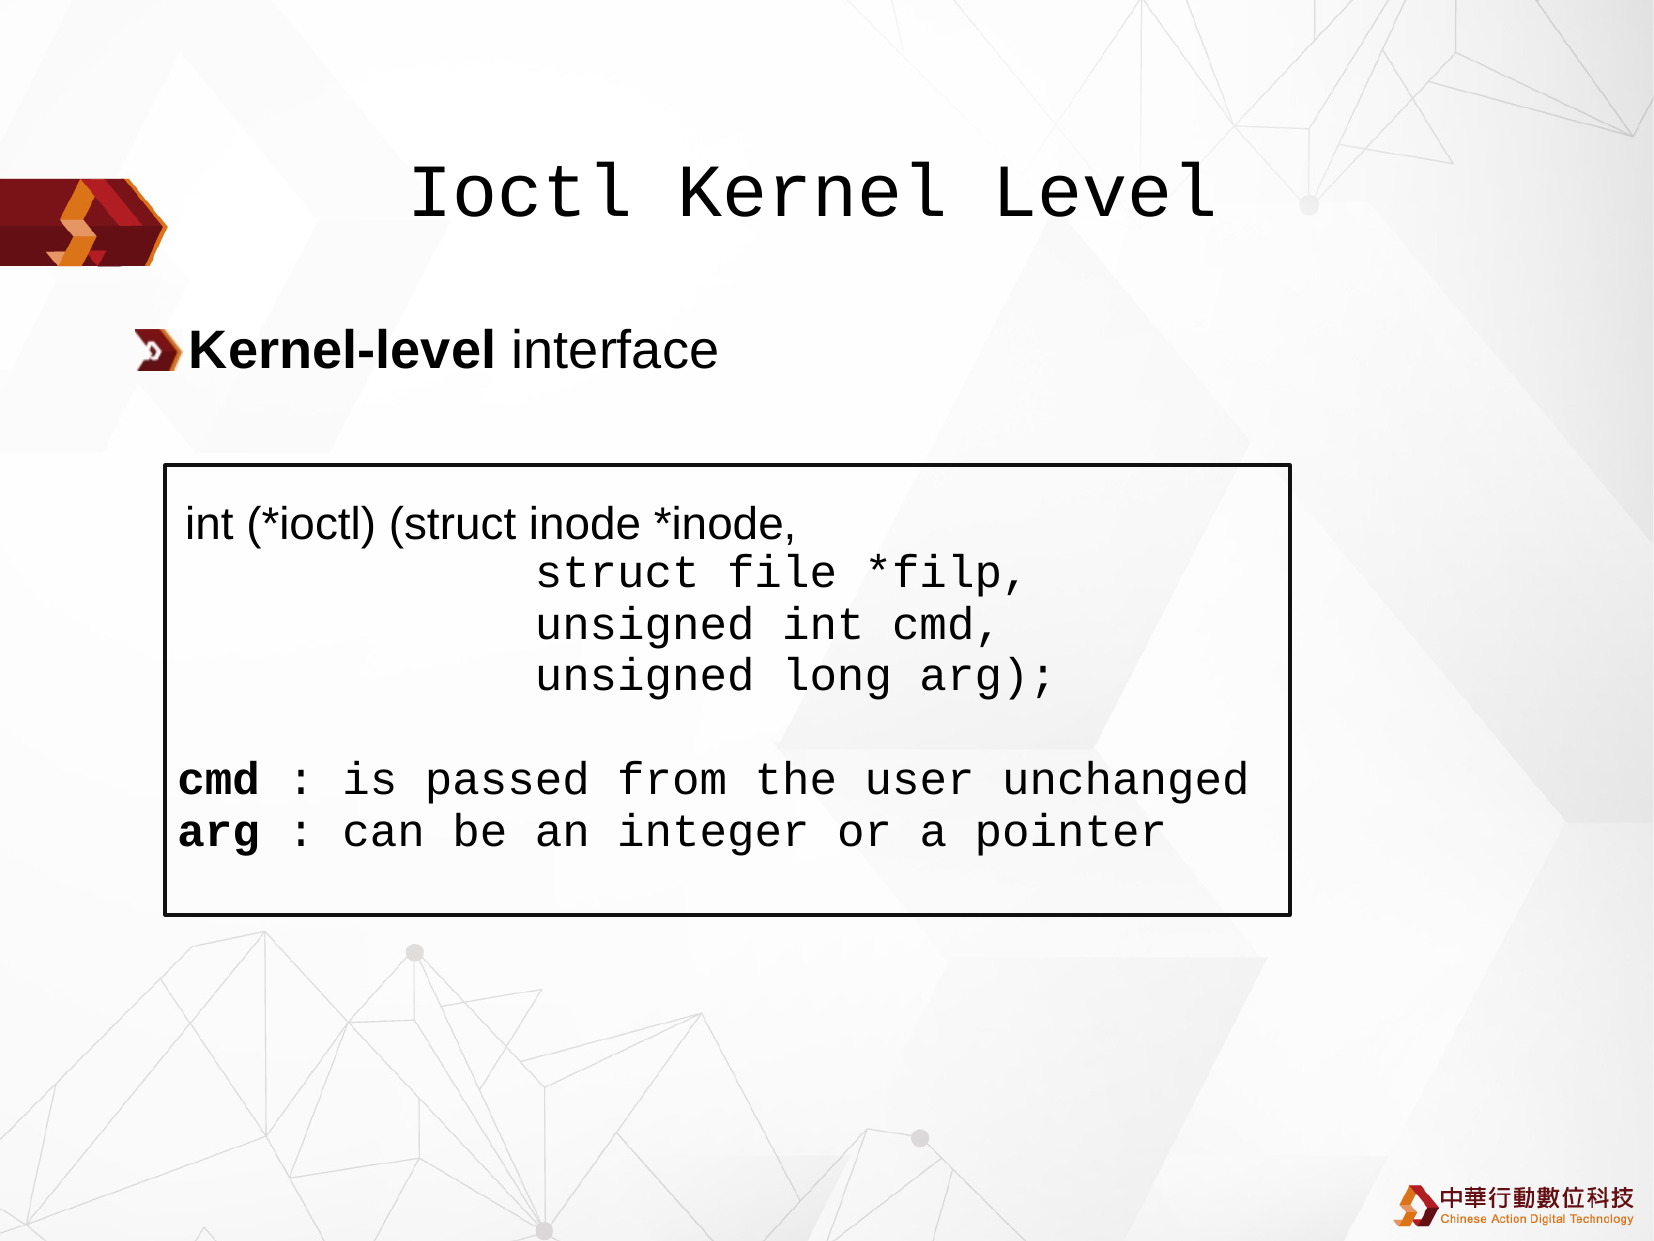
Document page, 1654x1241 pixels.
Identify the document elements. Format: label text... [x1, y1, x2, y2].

text_box int (*ioctl) (struct inode *inode, struct file *filp, unsigned int cmd, unsigned long arg); cmd : is passed from the user unchanged arg : can be an integer or a pointer [135, 490, 1411, 971]
title Ioctl Kernel Level [118, 98, 1506, 294]
text_box int (*ioctl) (struct inode *inode, struct file *filp, unsigned int cmd, unsigned long arg); cmd : is passed from the user unchanged arg : can be an integer or a pointer [167, 490, 1288, 913]
list Kernel-level interface [118, 319, 1571, 1040]
picture [0, 0, 1654, 1241]
